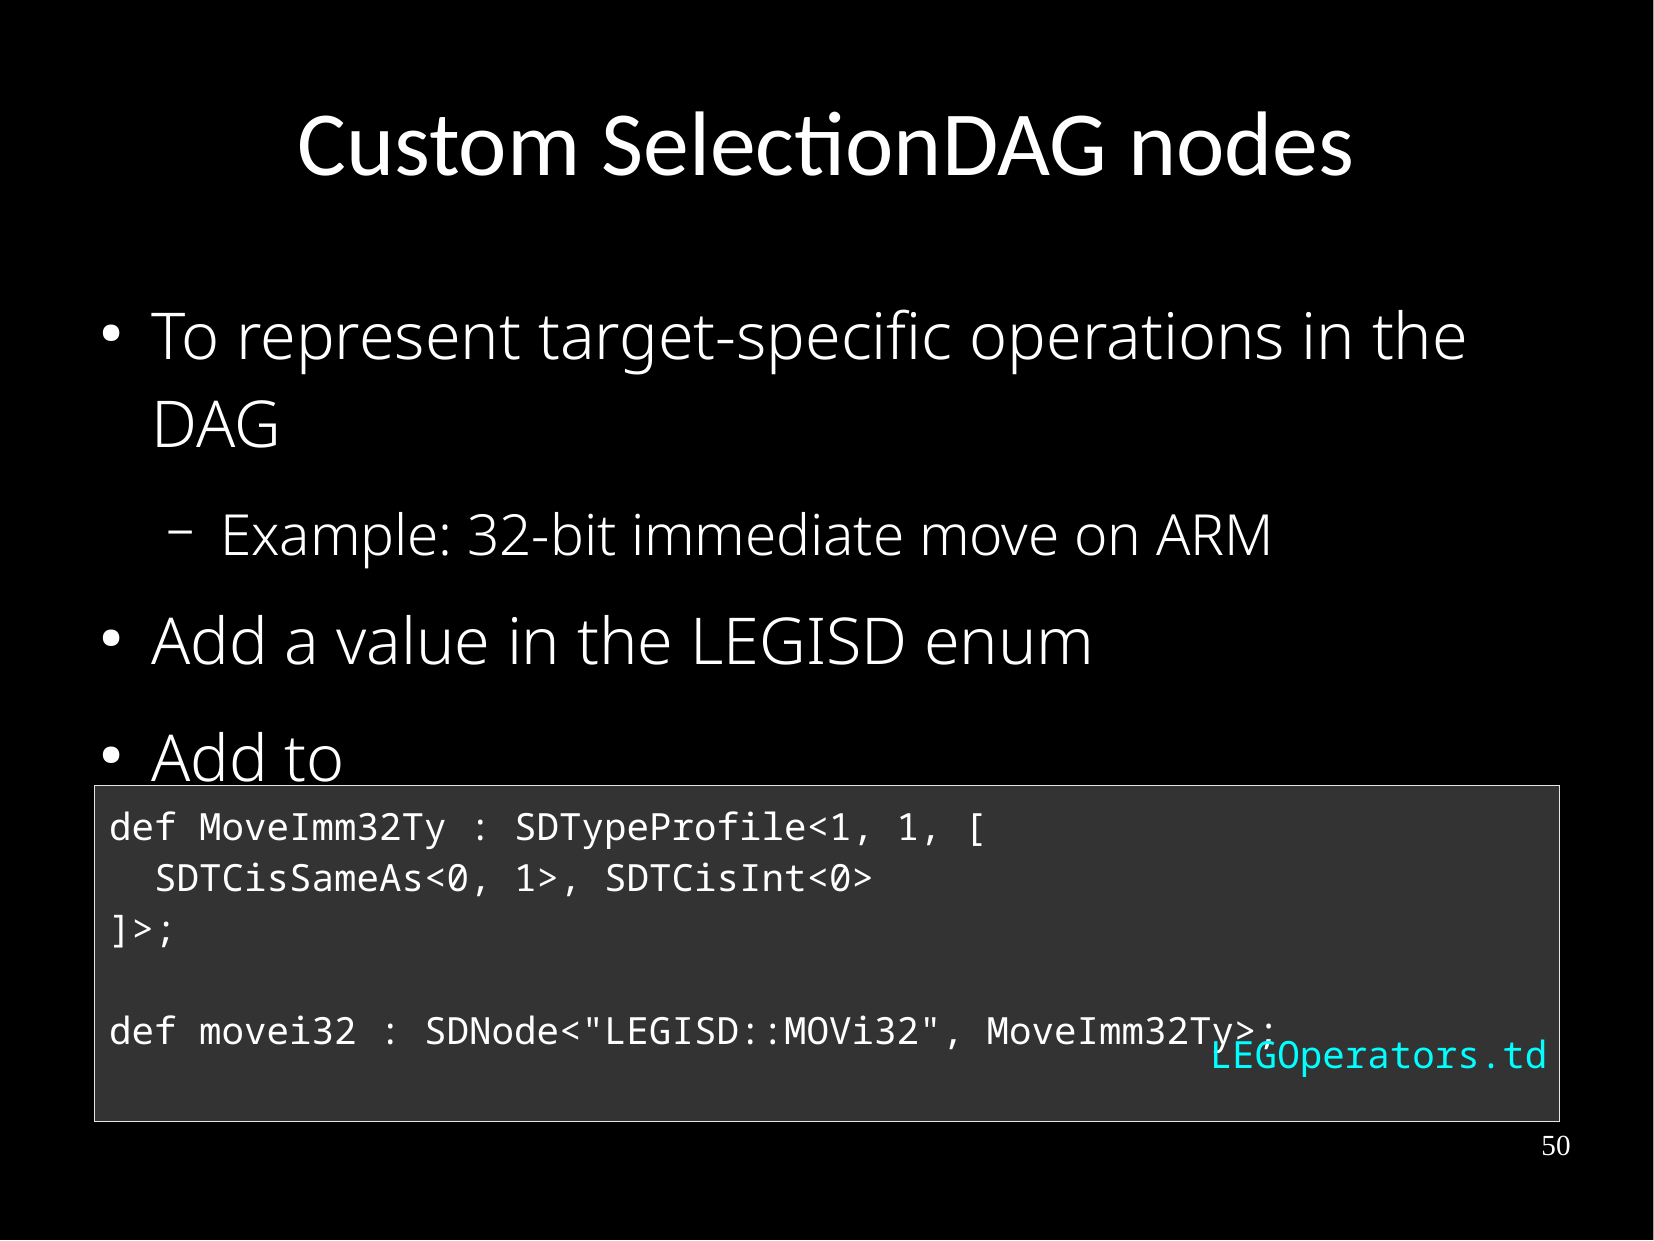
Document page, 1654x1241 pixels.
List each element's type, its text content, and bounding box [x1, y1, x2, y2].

title Custom SelectionDAG nodes [82, 49, 1571, 257]
text_box LEGOperators.td [992, 1028, 1560, 1073]
text_box def MoveImm32Ty : SDTypeProfile<1, 1, [ SDTCisSameAs<0, 1>, SDTCisInt<0> ]>; def movei32 : SDNode<"LEGISD::MOVi32", MoveImm32Ty>; [94, 785, 1560, 1079]
list To represent target-specific operations in the DAG Example: 32-bit immediate move on ARM Add a value in the LEGISD enum Add to LEGTargetLowering::getTargetNodeName() Add TableGen node definition: [82, 290, 1571, 1010]
